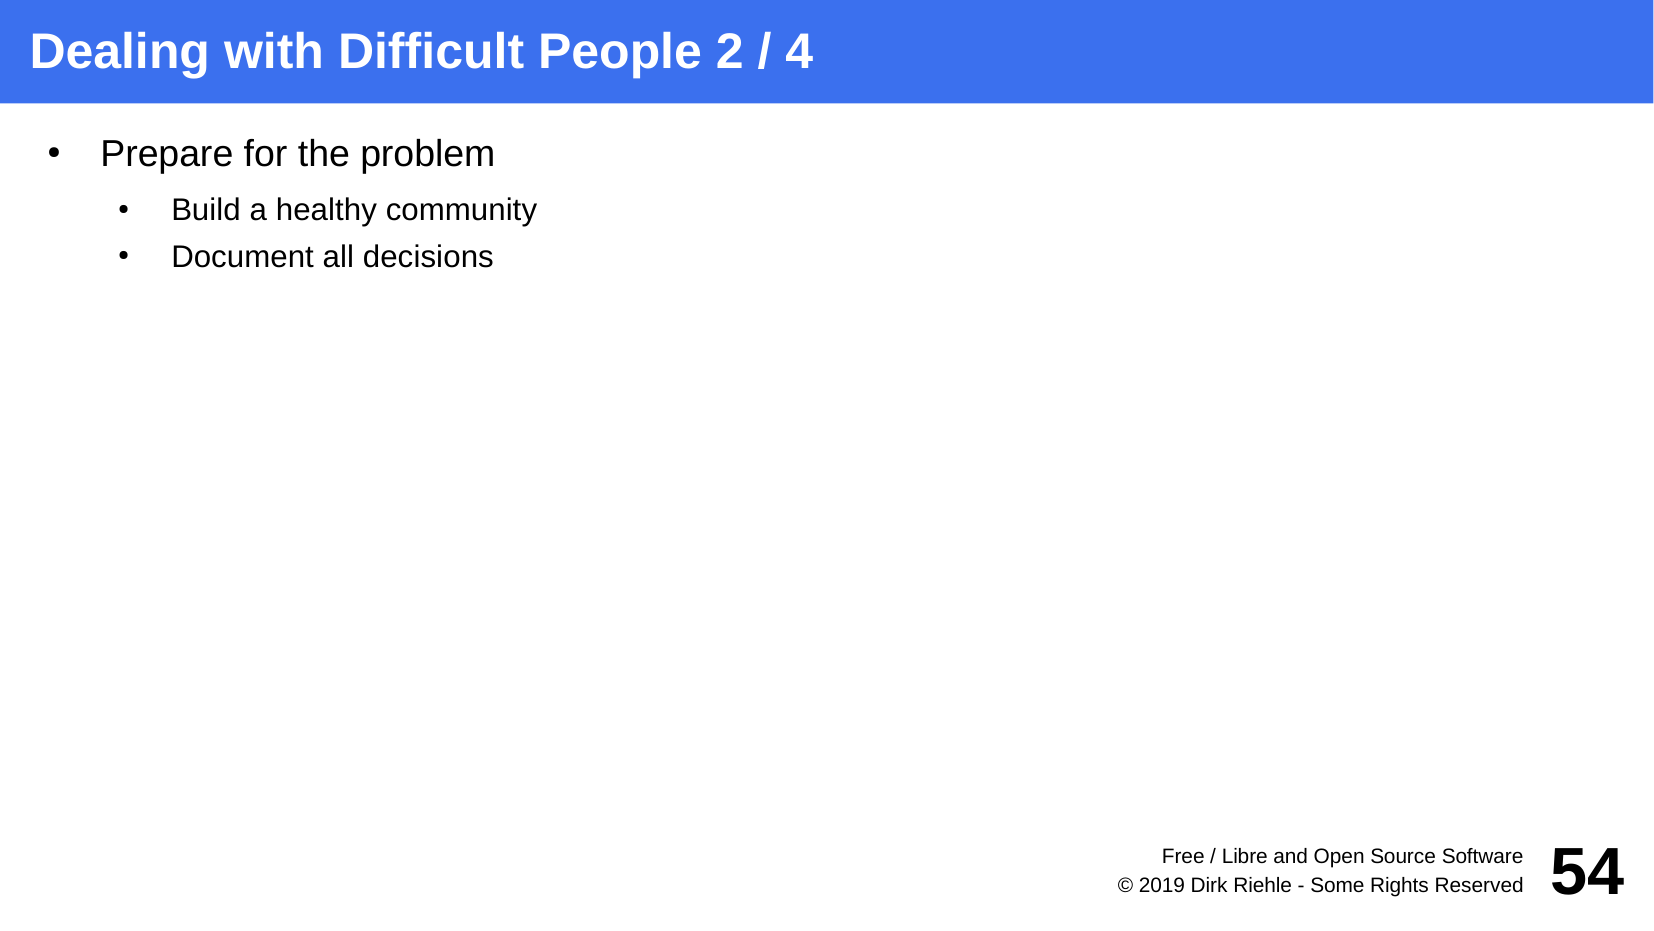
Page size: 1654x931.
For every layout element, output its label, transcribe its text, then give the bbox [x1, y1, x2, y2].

title Dealing with Difficult People 2 / 4 [0, 0, 1654, 104]
list Prepare for the problem Build a healthy community Document all decisions [29, 132, 1625, 813]
